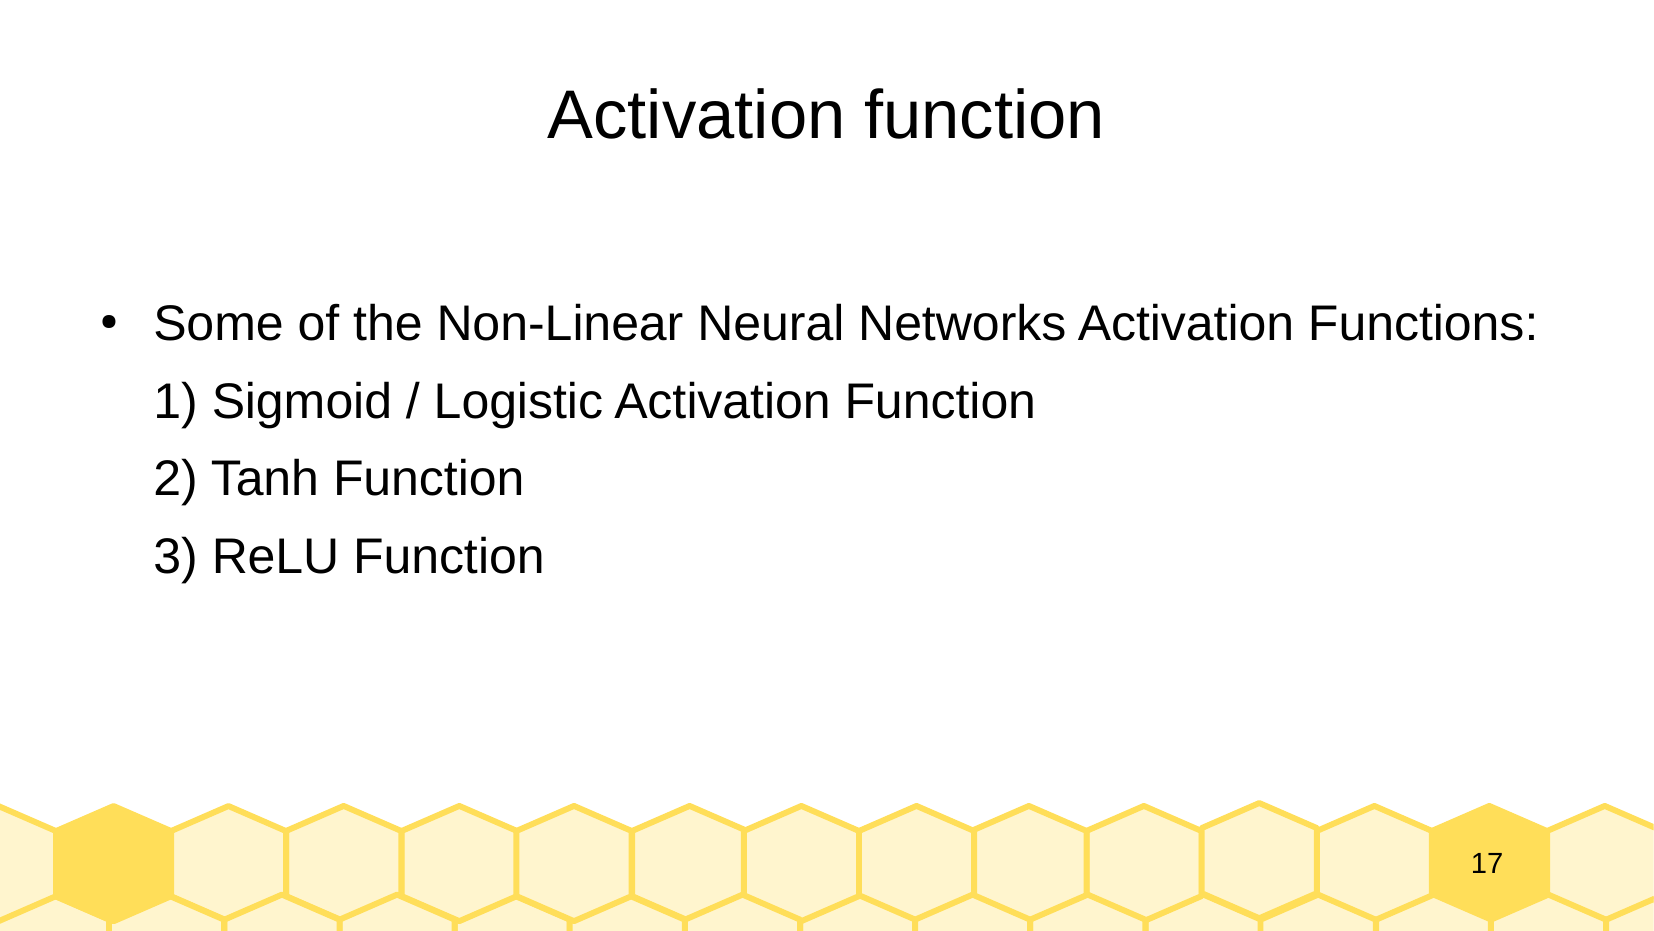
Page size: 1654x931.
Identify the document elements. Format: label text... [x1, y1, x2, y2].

title Activation function [82, 36, 1571, 193]
list Some of the Non-Linear Neural Networks Activation Functions: 1) Sigmoid / Logistic Activation Function 2) Tanh Function 3) ReLU Function [82, 217, 1571, 757]
